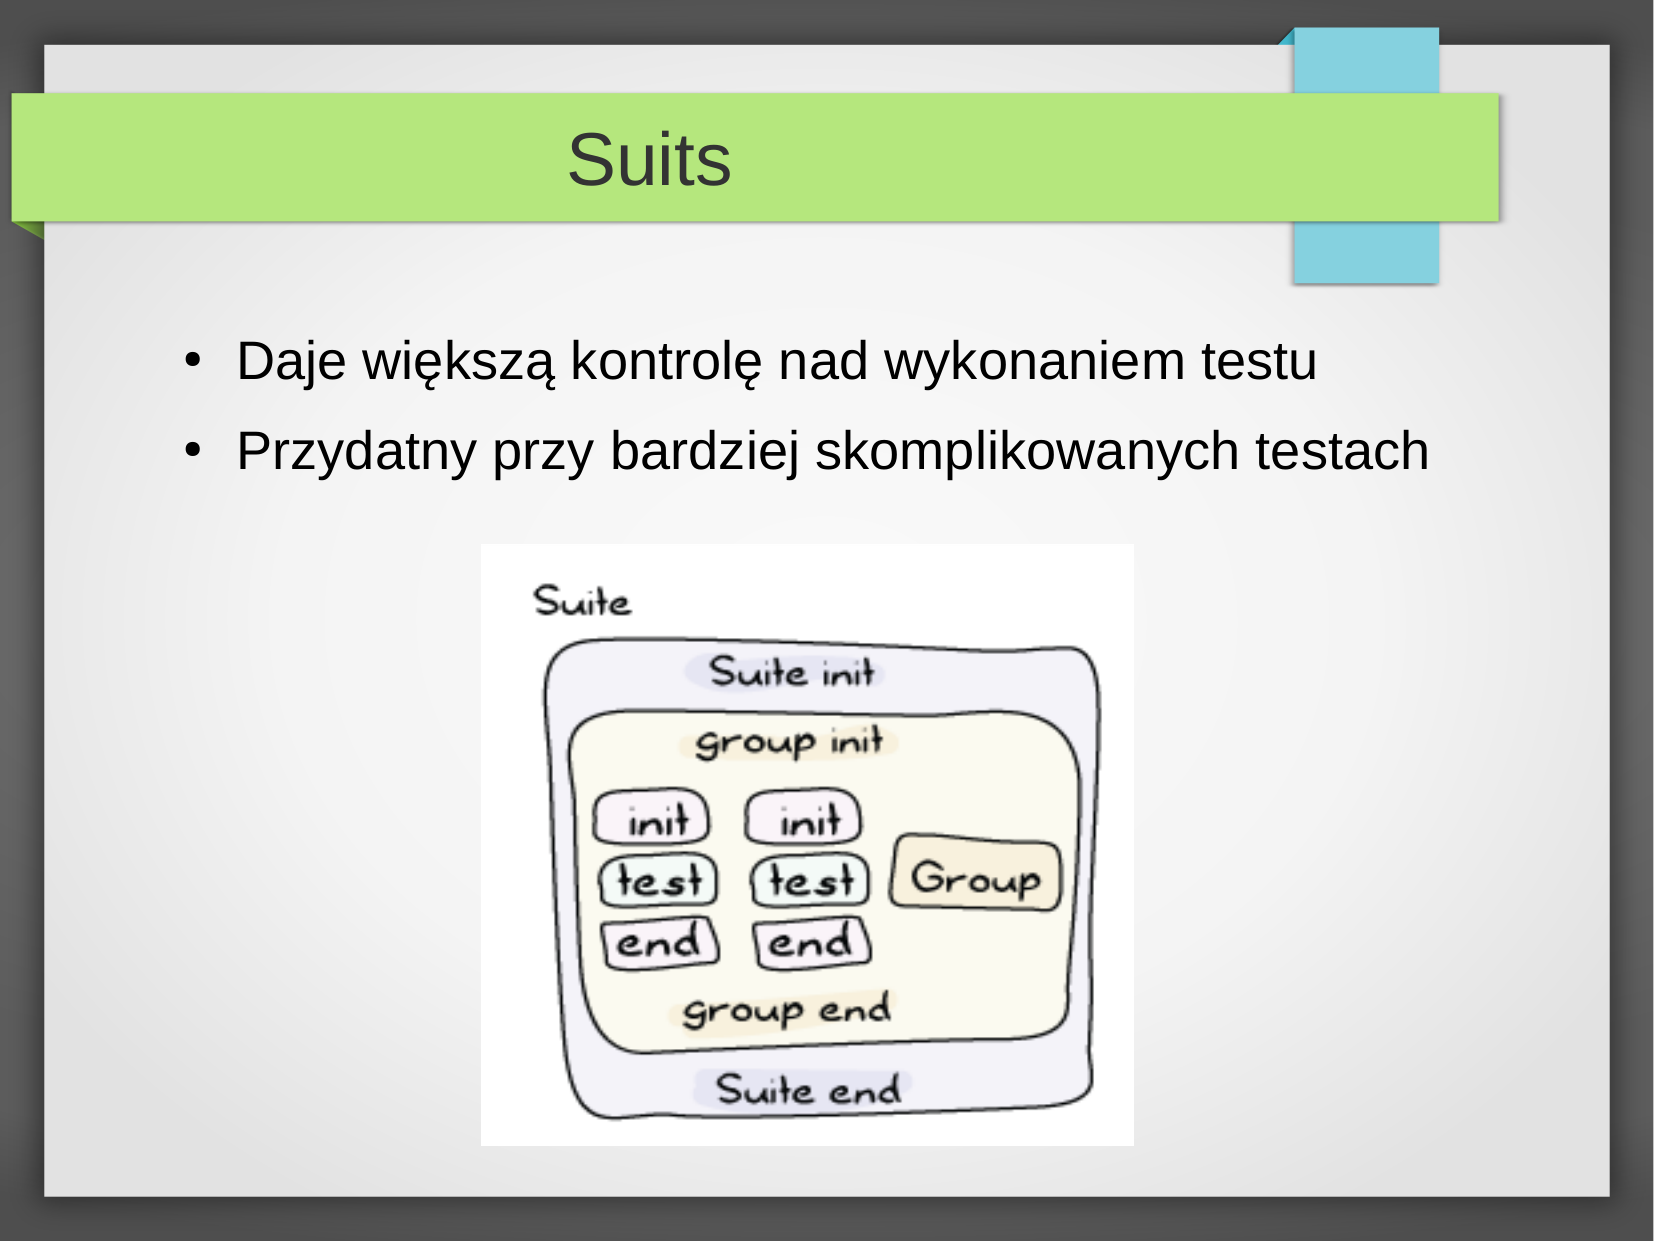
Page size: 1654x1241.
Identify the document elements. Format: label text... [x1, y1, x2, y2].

list Daje większą kontrolę nad wykonaniem testu Przydatny przy bardziej skomplikowanych testach [165, 330, 1571, 1051]
title Suits [70, 106, 1229, 213]
picture [0, 0, 1654, 1241]
